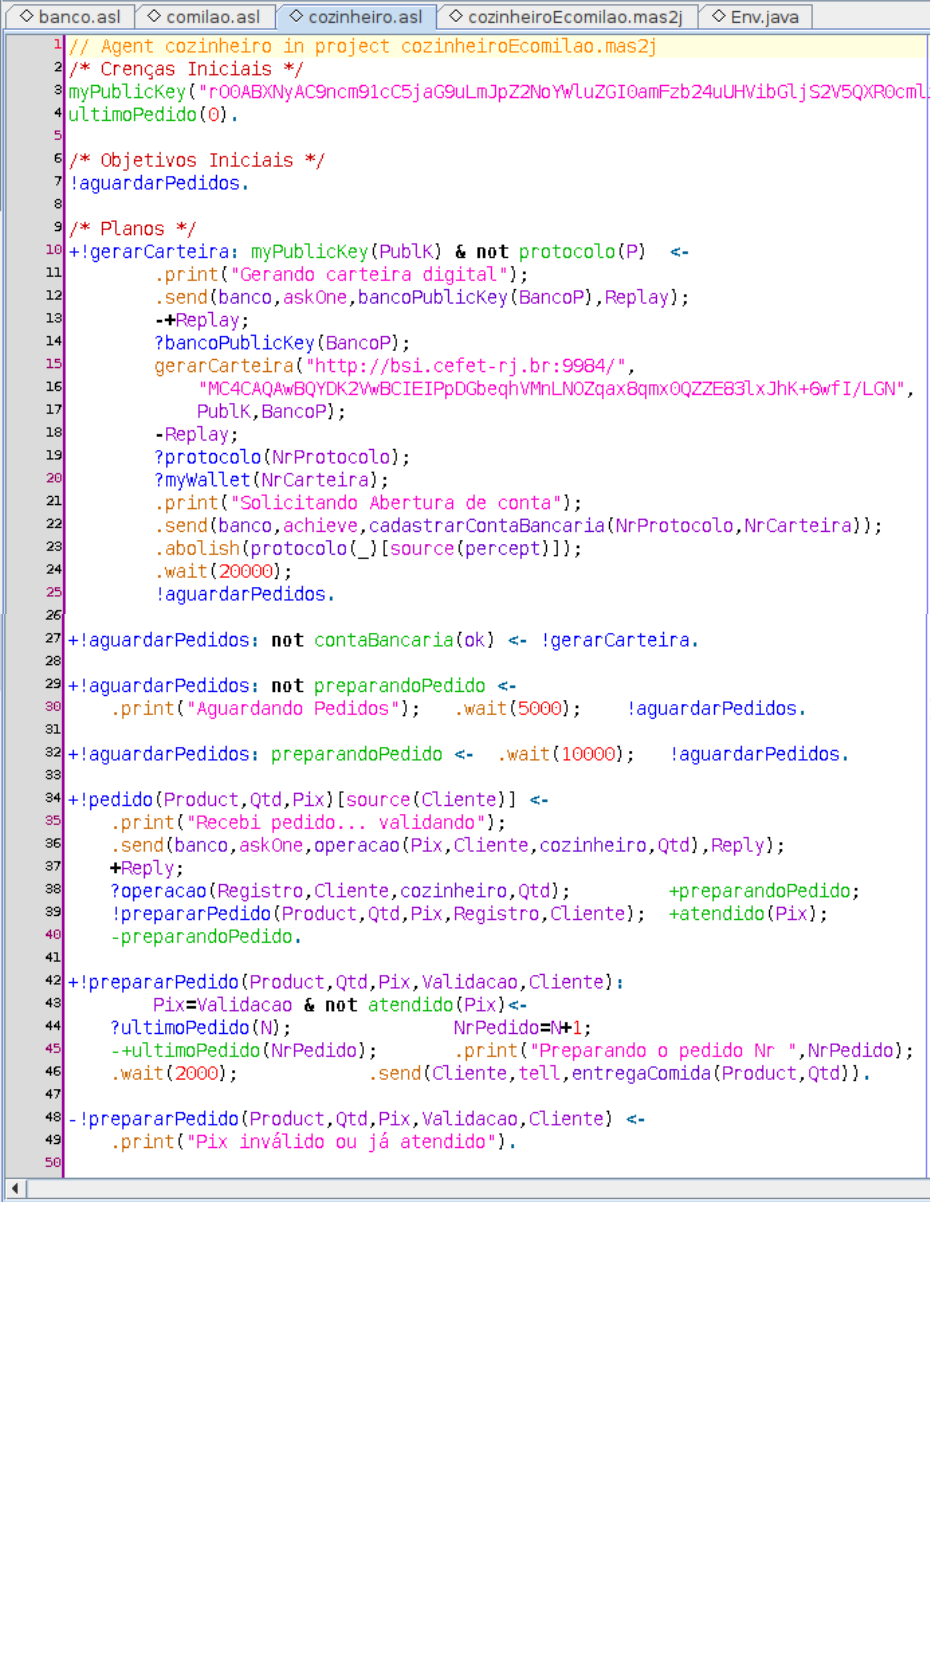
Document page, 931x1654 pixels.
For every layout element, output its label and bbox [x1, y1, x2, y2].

picture [0, 0, 931, 1202]
